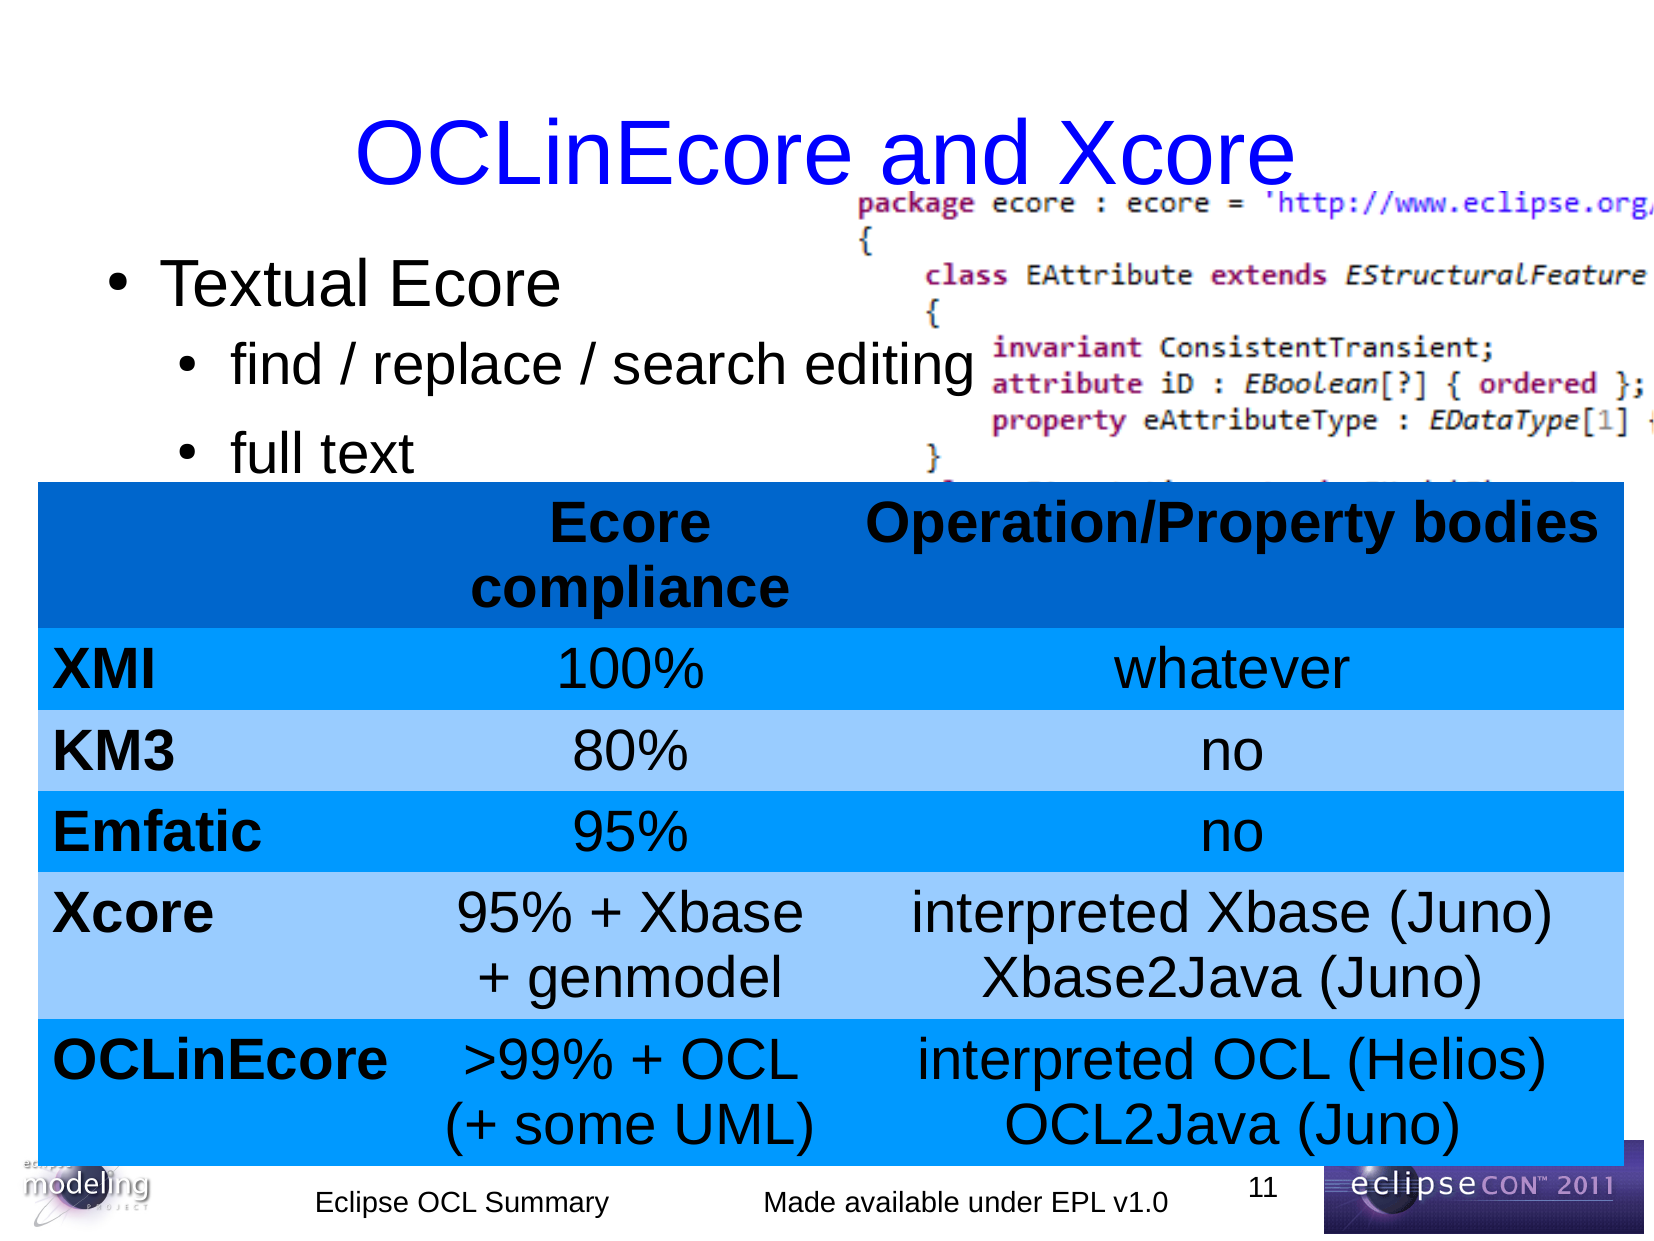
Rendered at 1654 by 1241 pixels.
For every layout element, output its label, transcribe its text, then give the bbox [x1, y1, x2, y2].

table_cell 95% + Xbase + genmodel [420, 872, 842, 1019]
table_header [38, 482, 420, 628]
table_cell interpreted OCL (Helios) OCL2Java (Juno) [842, 1019, 1624, 1166]
list Textual Ecore find / replace / search editing full text [88, 245, 1577, 482]
table_cell XMI [38, 628, 420, 710]
table_cell Xcore [38, 872, 420, 1019]
picture [1324, 1140, 1644, 1234]
table_cell interpreted Xbase (Juno) Xbase2Java (Juno) [842, 872, 1624, 1019]
table_cell >99% + OCL (+ some UML) [420, 1019, 842, 1166]
table_header Ecore compliance [420, 482, 842, 628]
table_cell KM3 [38, 710, 420, 791]
table_cell 95% [420, 791, 842, 872]
table_cell 80% [420, 710, 842, 791]
table_cell whatever [842, 628, 1624, 710]
picture [1571, 191, 1654, 488]
table_cell no [842, 791, 1624, 872]
table_cell 100% [420, 628, 842, 710]
title OCLinEcore and Xcore [82, 56, 1571, 250]
picture [9, 1136, 156, 1235]
table_header Operation/Property bodies [842, 482, 1624, 628]
table_cell Emfatic [38, 791, 420, 872]
table_cell OCLinEcore [38, 1019, 420, 1166]
table_cell no [842, 710, 1624, 791]
